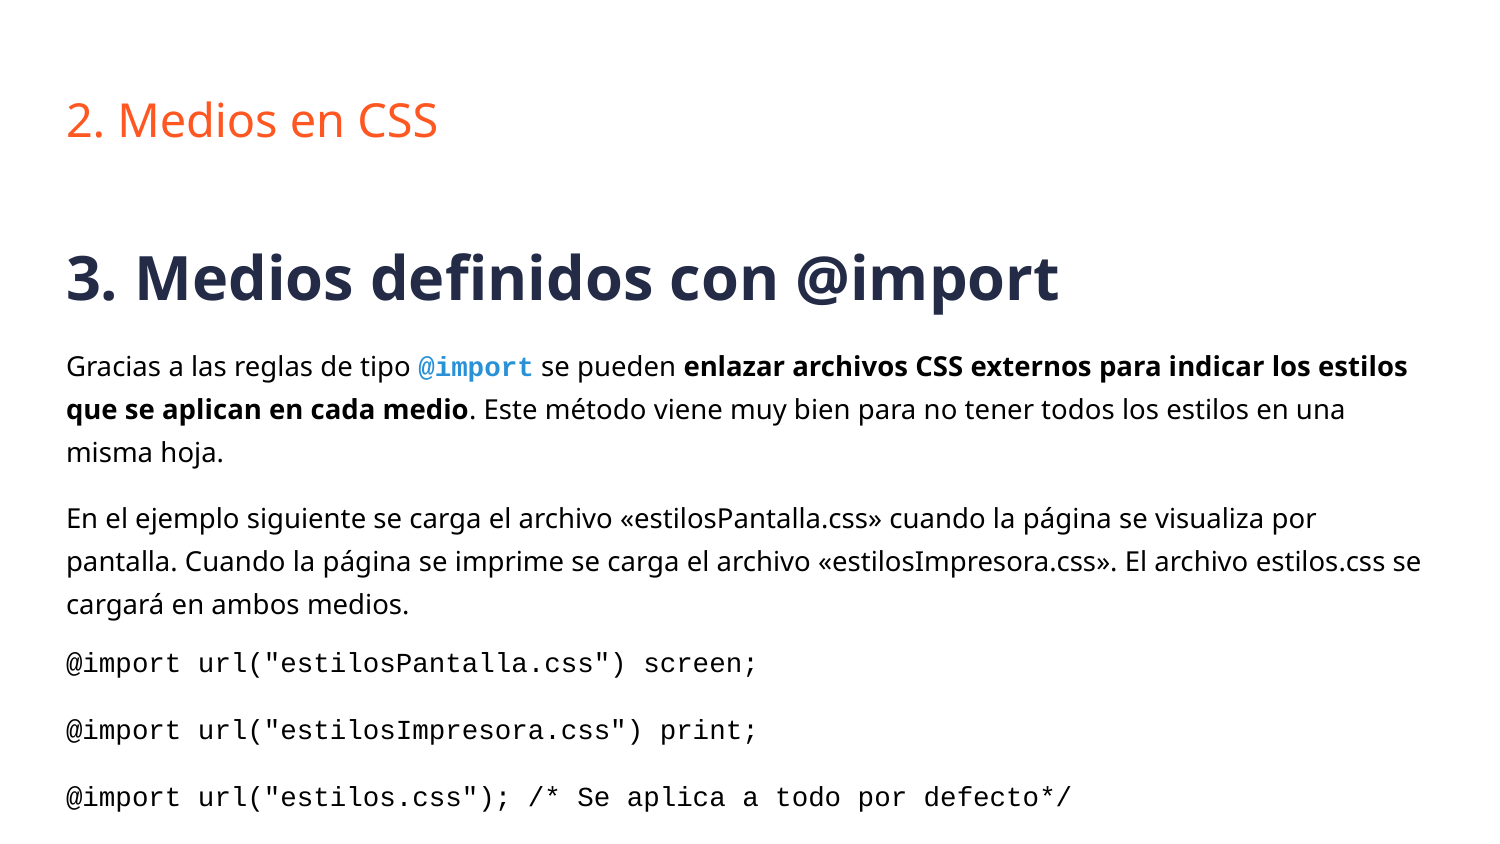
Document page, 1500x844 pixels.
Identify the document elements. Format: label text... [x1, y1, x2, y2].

title 2. Medios en CSS [51, 72, 1449, 167]
list 3. Medios definidos con @import Gracias a las reglas de tipo @import se pueden enlazar archivos CSS externos para indicar los estilos que se aplican en cada medio. Este método viene muy bien para no tener todos los estilos en una misma hoja. En el ejemplo siguiente se carga el archivo «estilosPantalla.css» cuando la página se visualiza por pantalla. Cuando la página se imprime se carga el archivo «estilosImpresora.css». El archivo estilos.css se cargará en ambos medios. @import url("estilosPantalla.css") screen; @import url("estilosImpresora.css") print; @import url("estilos.css"); /* Se aplica a todo por defecto*/ [51, 189, 1449, 832]
